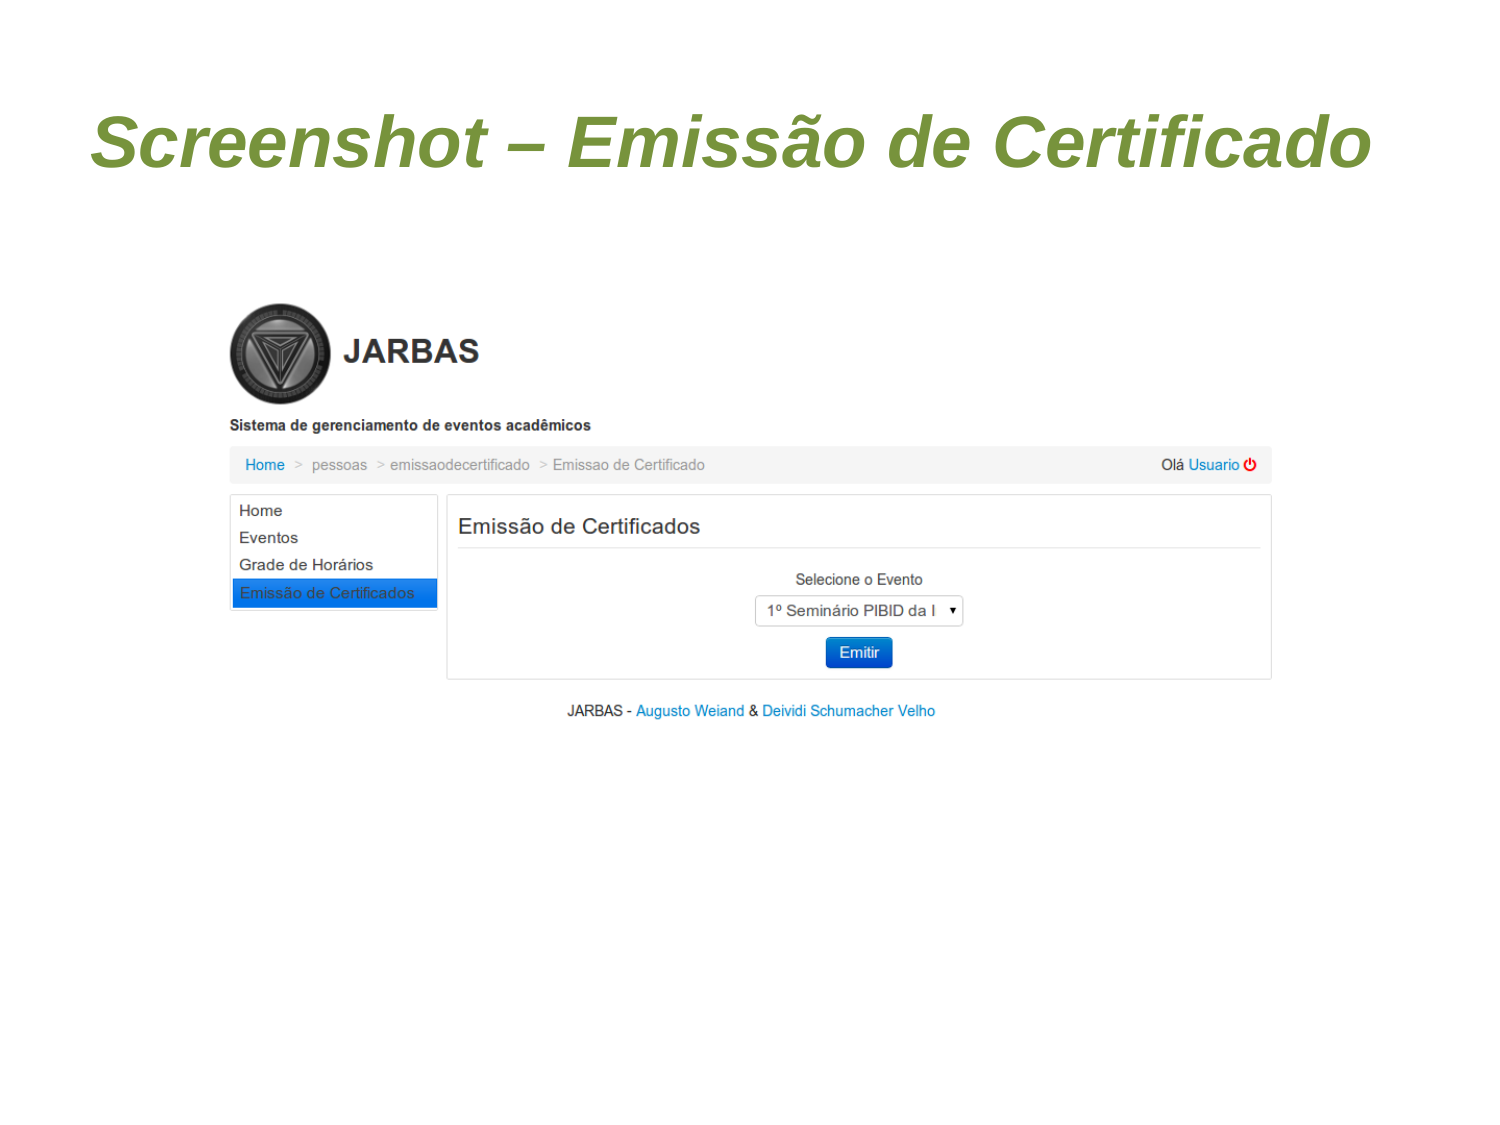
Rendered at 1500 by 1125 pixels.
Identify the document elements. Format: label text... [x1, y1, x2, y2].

picture [39, 293, 1447, 958]
title Screenshot – Emissão de Certificado [75, 45, 1425, 233]
